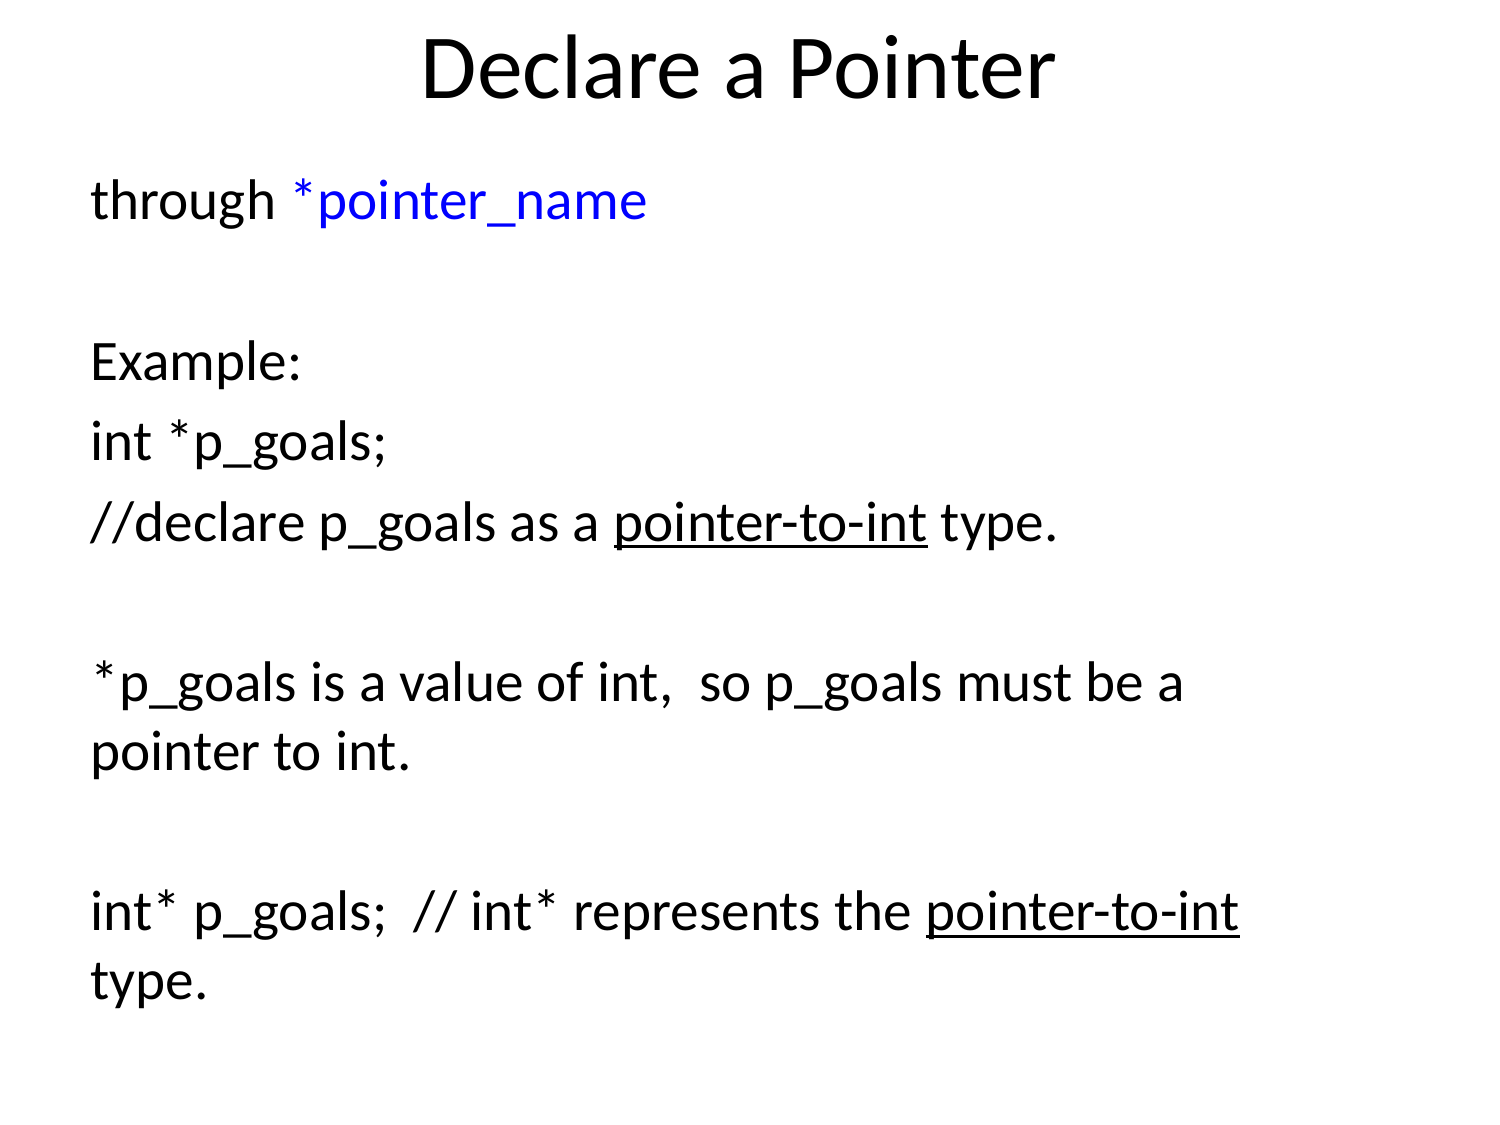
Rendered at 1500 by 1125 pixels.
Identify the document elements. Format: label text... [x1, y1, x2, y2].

list through *pointer_name Example: int *p_goals; //declare p_goals as a pointer-to-int type. *p_goals is a value of int, so p_goals must be a pointer to int. int* p_goals; // int* represents the pointer-to-int type. [75, 156, 1292, 1021]
title Declare a Pointer [64, 0, 1415, 156]
